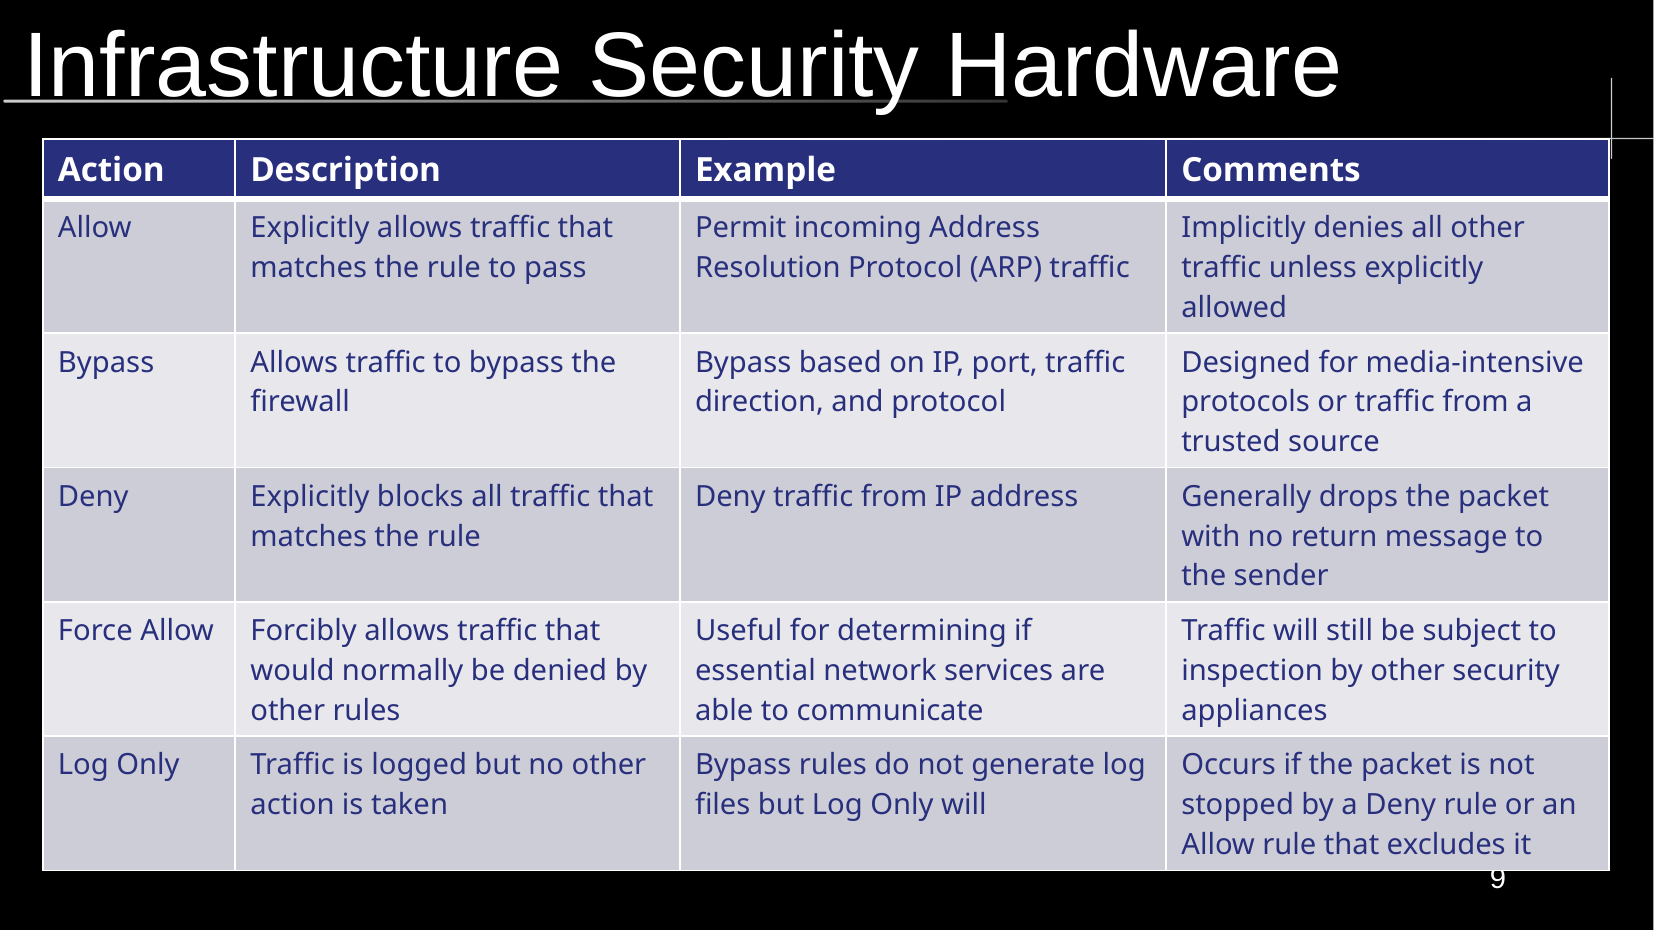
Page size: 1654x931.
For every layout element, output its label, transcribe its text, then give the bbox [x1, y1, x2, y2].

table_header Action [44, 140, 234, 196]
table_cell Permit incoming Address Resolution Protocol (ARP) traffic [681, 202, 1165, 332]
table_cell Allow [44, 202, 234, 332]
table_cell Allows traffic to bypass the firewall [236, 334, 679, 467]
table_cell Bypass rules do not generate log files but Log Only will [681, 737, 1165, 870]
table_cell Explicitly blocks all traffic that matches the rule [236, 468, 679, 601]
table_cell Traffic is logged but no other action is taken [236, 737, 679, 870]
table_cell Generally drops the packet with no return message to the sender [1167, 468, 1608, 601]
table_cell Forcibly allows traffic that would normally be denied by other rules [236, 603, 679, 735]
table_cell Explicitly allows traffic that matches the rule to pass [236, 202, 679, 332]
table_header Example [681, 140, 1165, 196]
table_cell Deny traffic from IP address [681, 468, 1165, 601]
title Infrastructure Security Hardware [23, 11, 1589, 119]
table_header Comments [1167, 140, 1608, 196]
table_cell Traffic will still be subject to inspection by other security appliances [1167, 603, 1608, 735]
table_header Description [236, 140, 679, 196]
table_cell Designed for media-intensive protocols or traffic from a trusted source [1167, 334, 1608, 467]
table_cell Force Allow [44, 603, 234, 735]
table_cell Useful for determining if essential network services are able to communicate [681, 603, 1165, 735]
table_cell Bypass [44, 334, 234, 467]
table_cell Log Only [44, 737, 234, 870]
table_cell Deny [44, 468, 234, 601]
table_cell Implicitly denies all other traffic unless explicitly allowed [1167, 202, 1608, 332]
table_cell Bypass based on IP, port, traffic direction, and protocol [681, 334, 1165, 467]
table_cell Occurs if the packet is not stopped by a Deny rule or an Allow rule that excludes it [1167, 737, 1608, 870]
